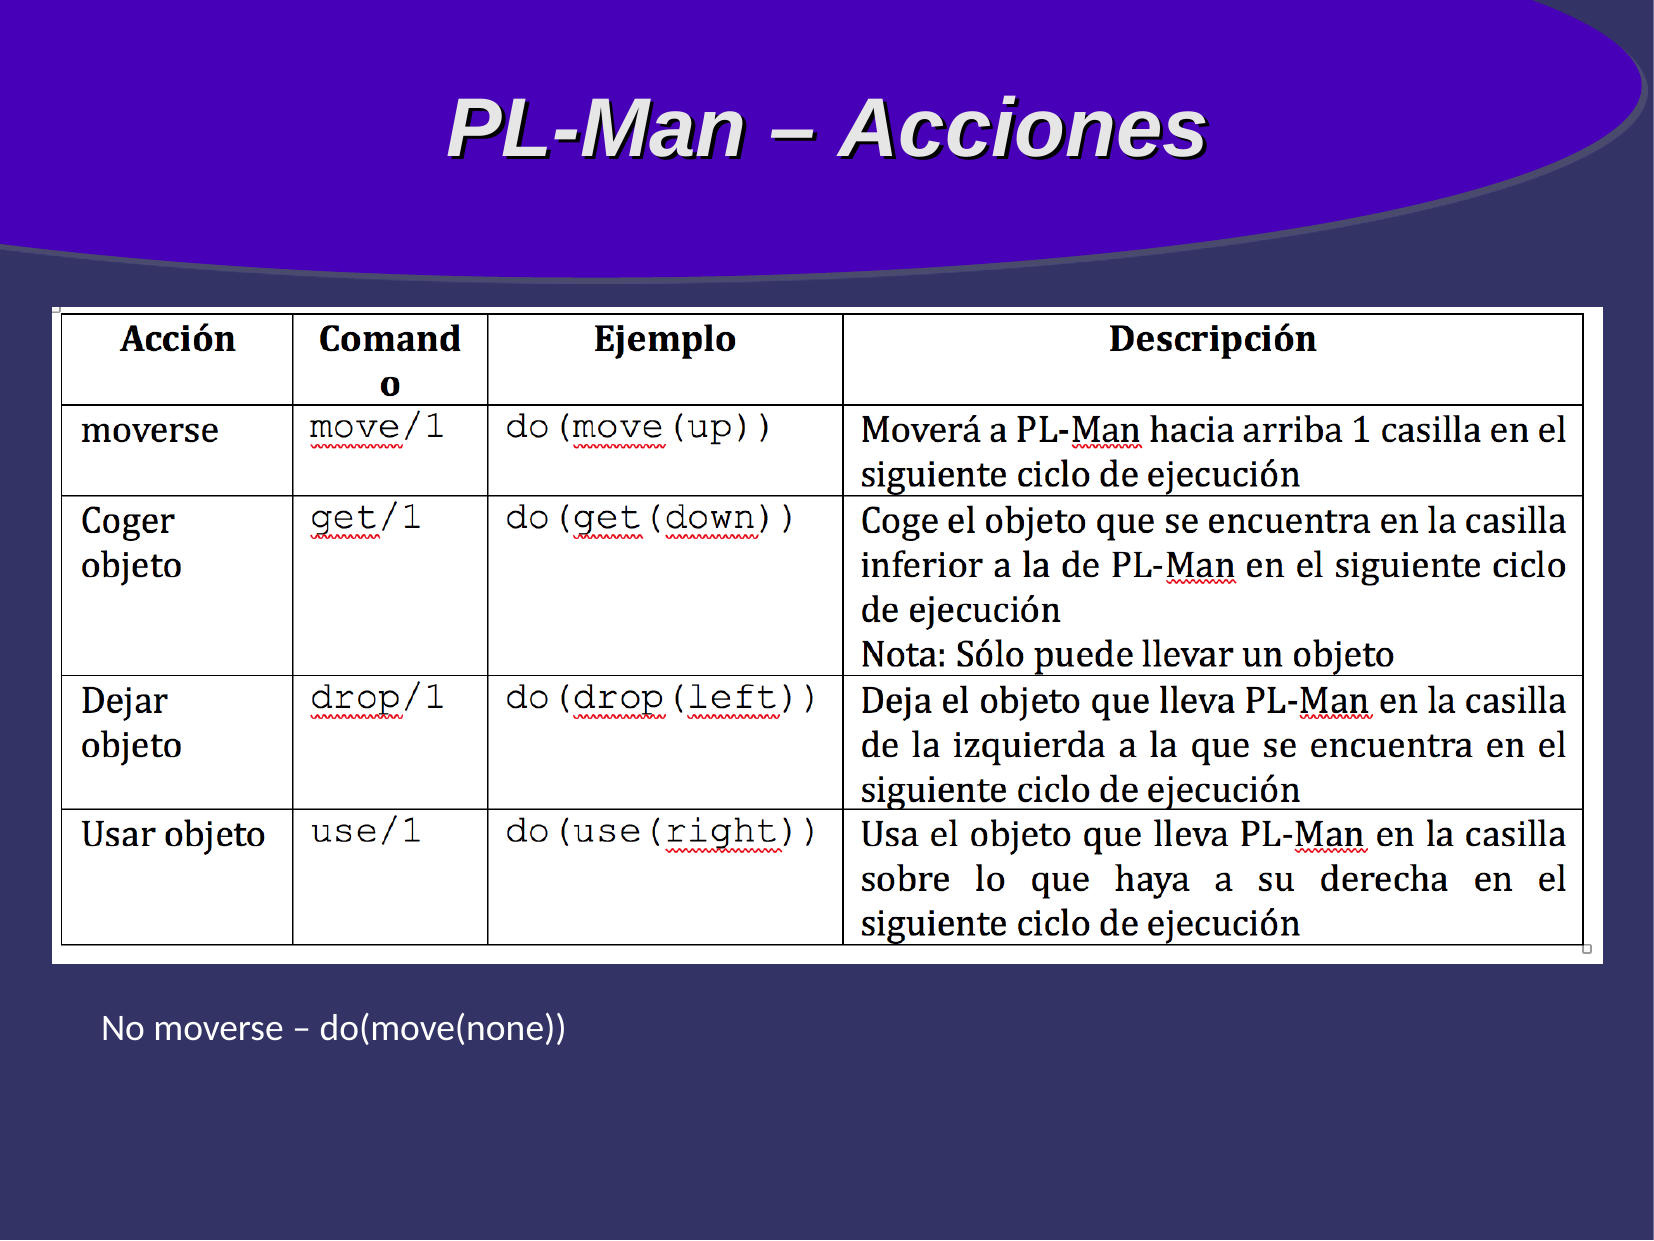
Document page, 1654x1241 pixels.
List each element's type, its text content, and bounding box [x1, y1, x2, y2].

text_box No moverse – do(move(none)) [86, 995, 627, 1056]
picture [52, 307, 1603, 965]
text_box PL-Man – Acciones [121, 72, 1534, 174]
